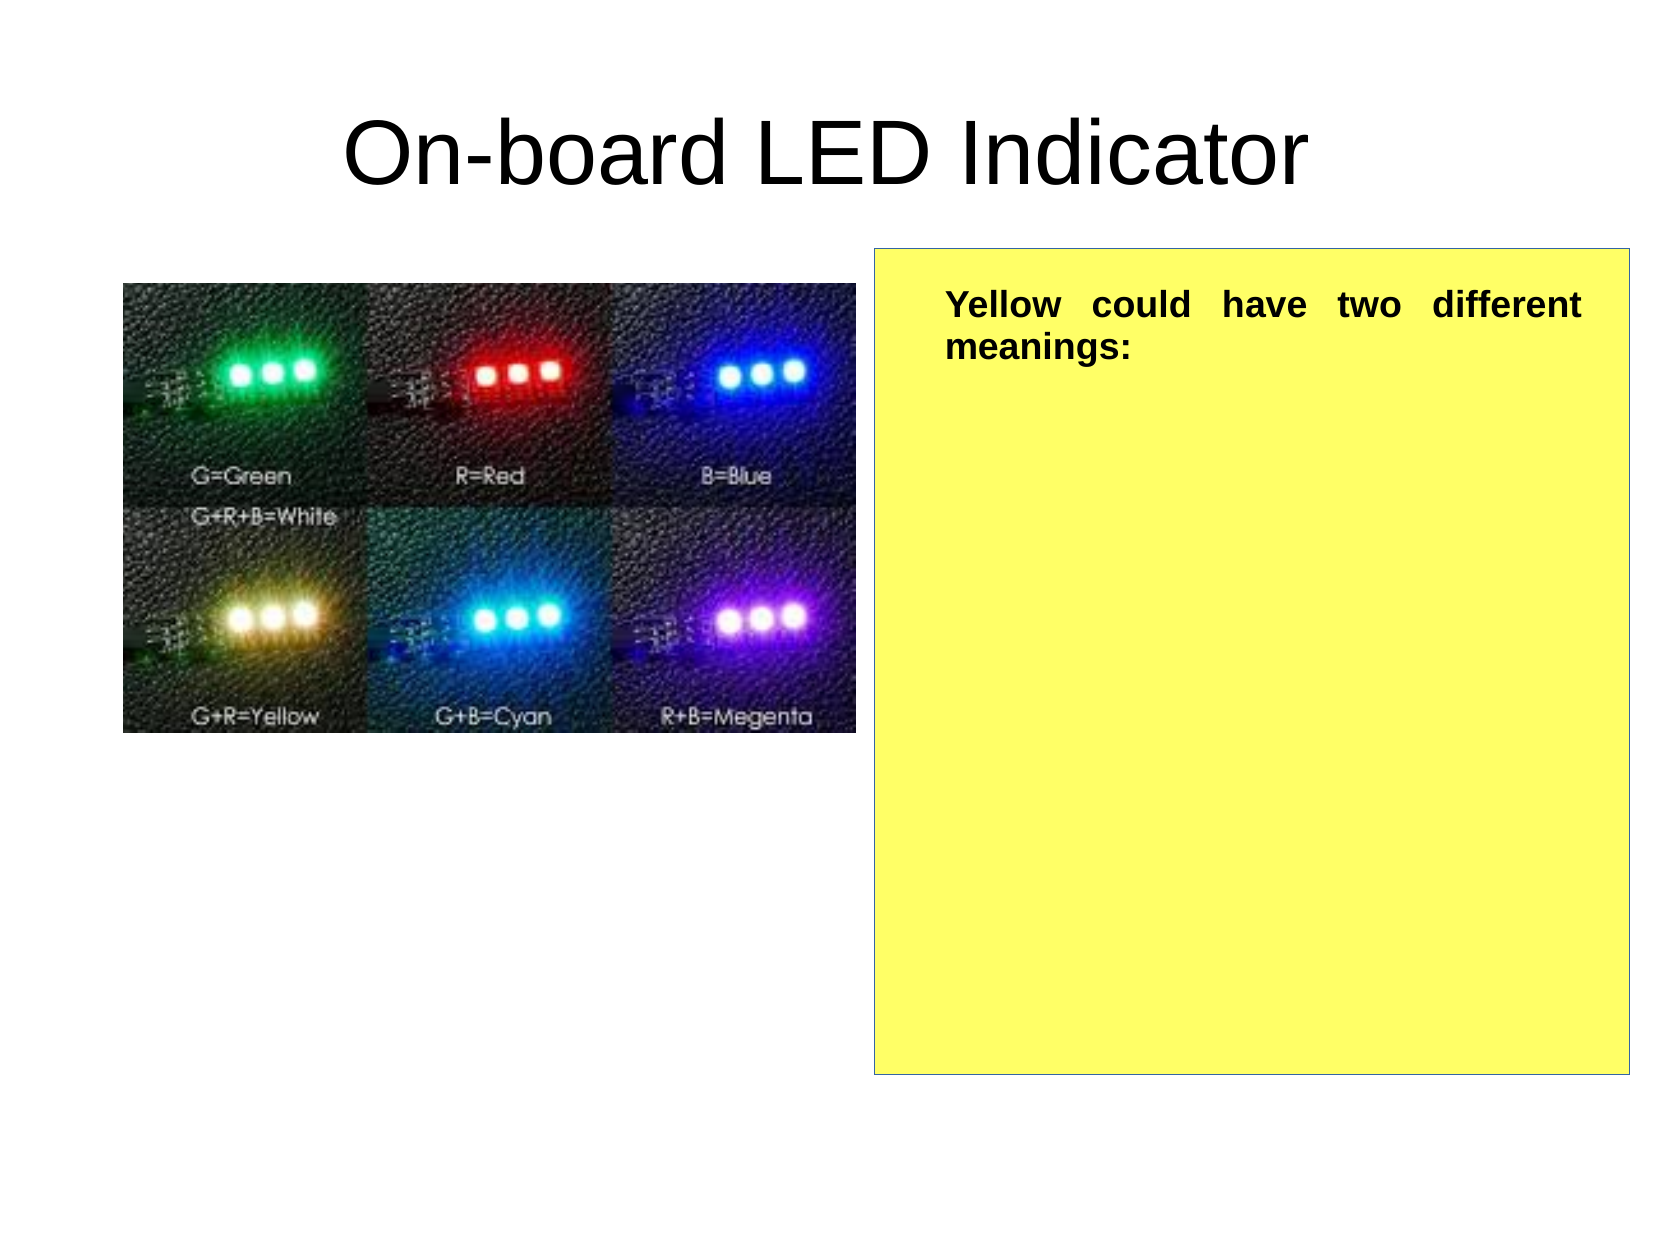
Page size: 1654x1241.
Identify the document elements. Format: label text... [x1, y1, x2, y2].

text_box [874, 248, 1630, 1075]
list Yellow could have two different meanings: [874, 283, 1583, 1003]
title On-board LED Indicator [82, 49, 1571, 257]
picture [123, 283, 856, 733]
